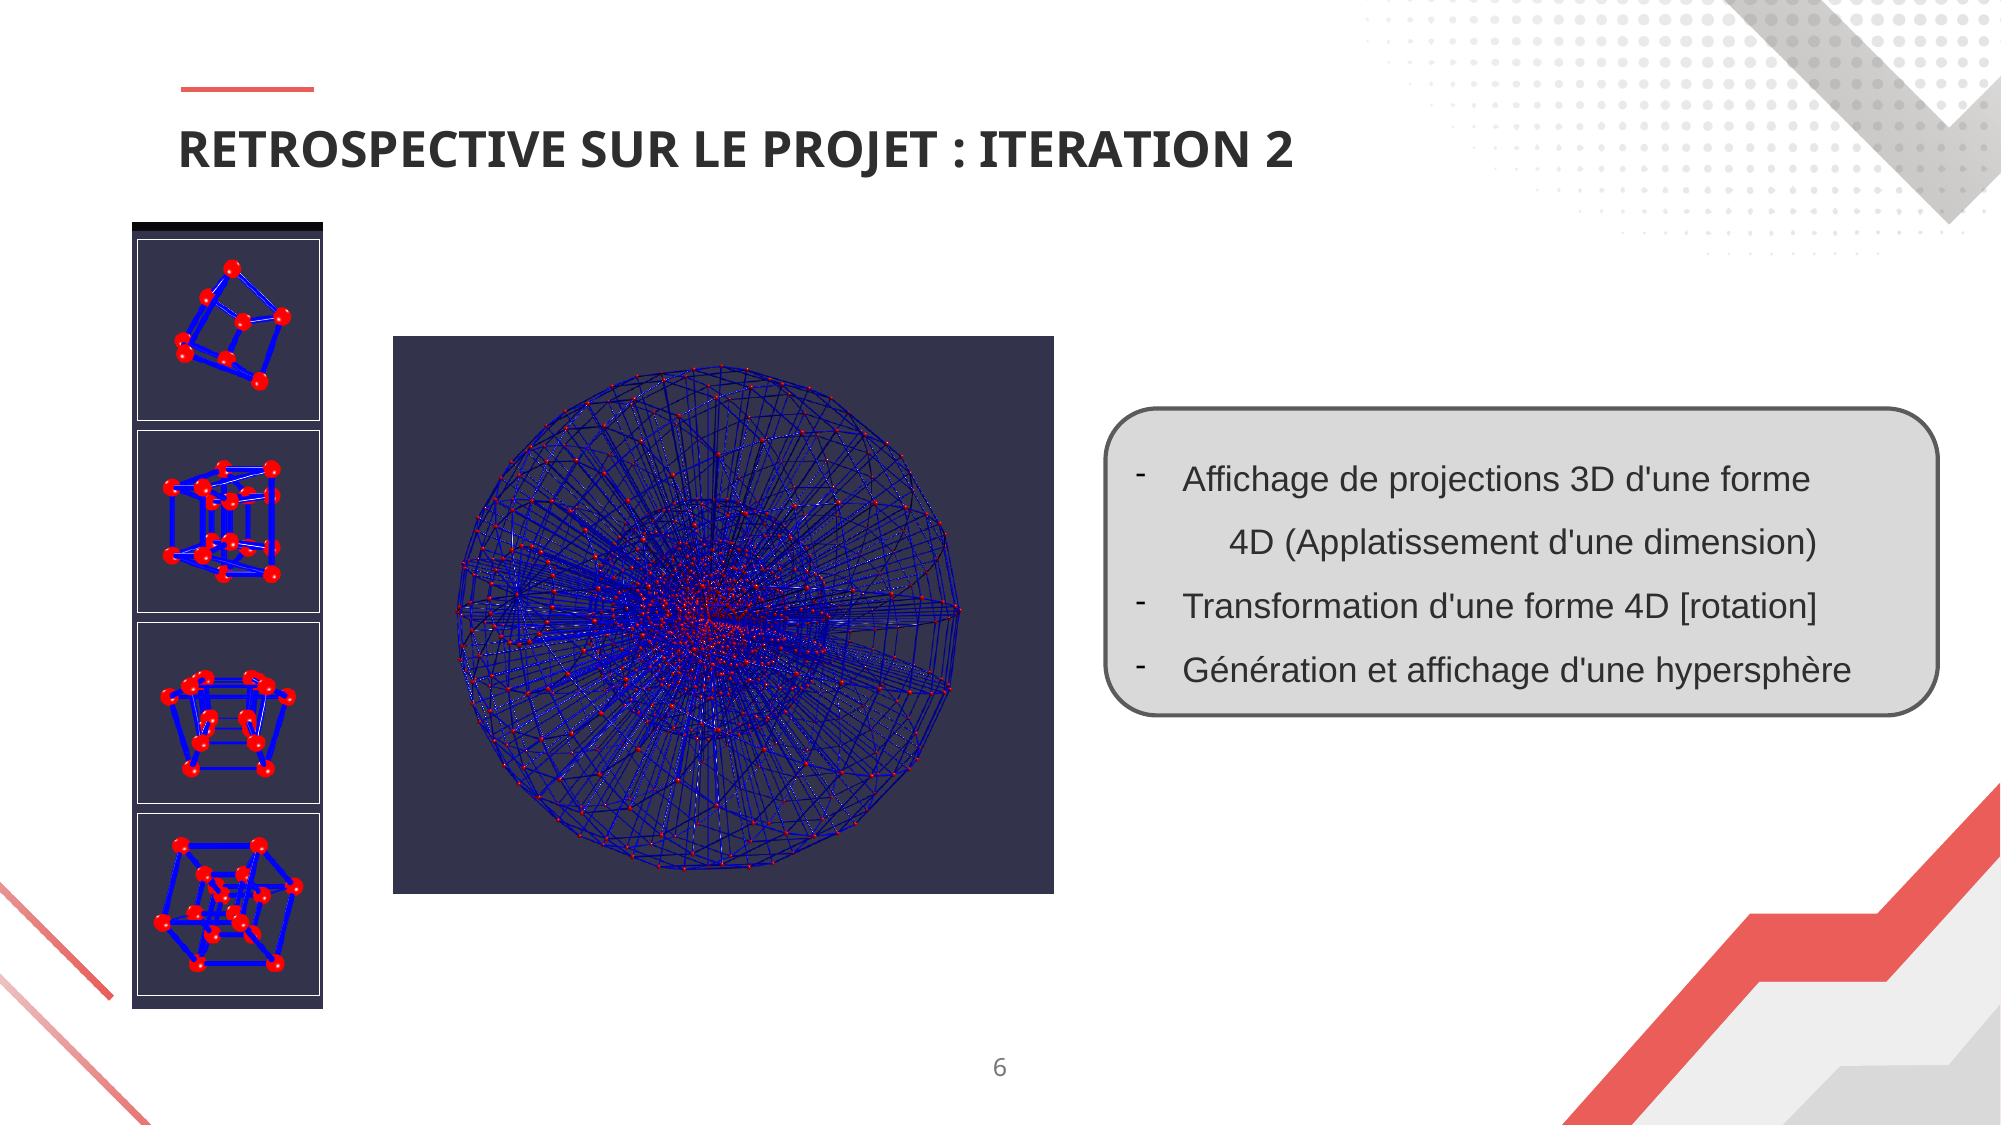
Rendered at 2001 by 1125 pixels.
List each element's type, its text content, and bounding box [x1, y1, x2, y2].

picture [393, 336, 1054, 895]
text_box 6 [965, 1038, 1035, 1099]
picture [132, 222, 323, 1009]
text_box Affichage de projections 3D d'une forme 4D (Applatissement d'une dimension) Transformation d'une forme 4D [rotation] Génération et affichage d'une hypersphère [1105, 408, 1938, 716]
title RETROSPECTIVE SUR LE PROJET : ITERATION 2 [157, 97, 1843, 223]
